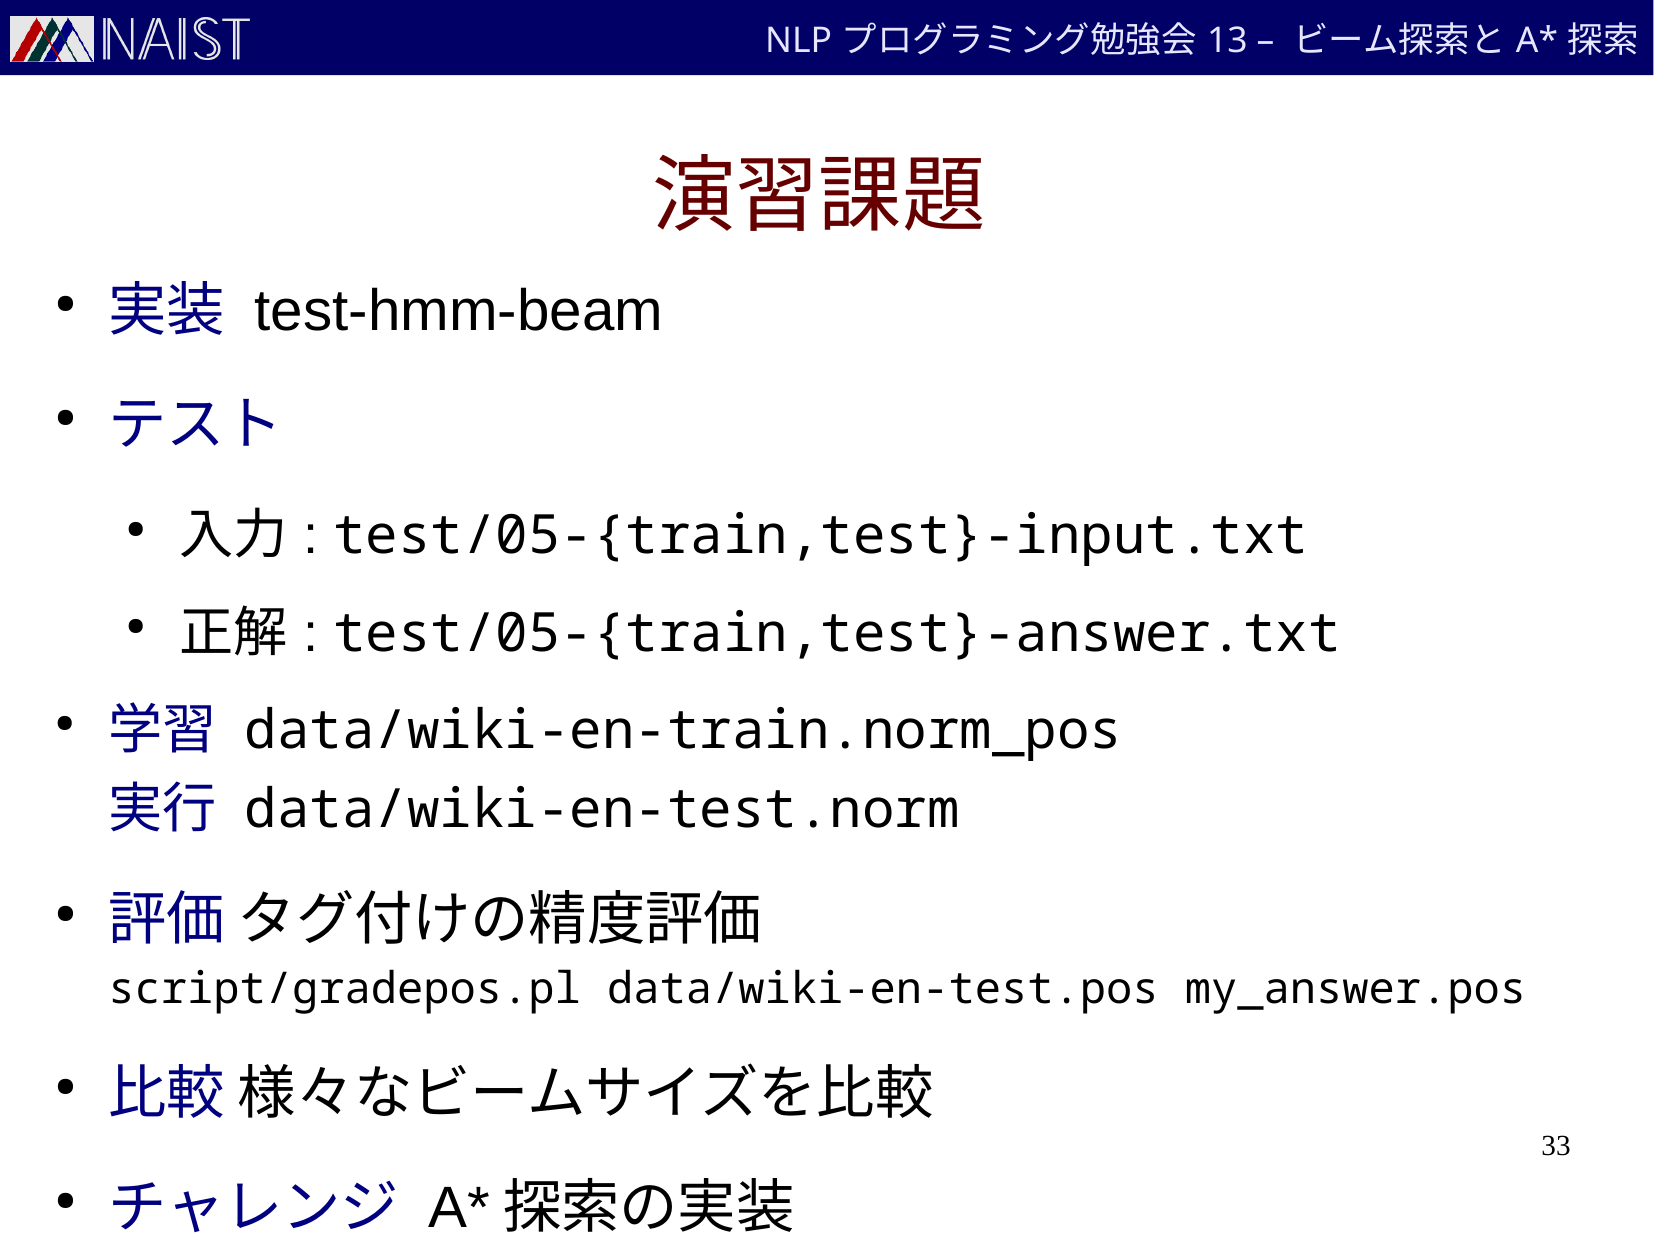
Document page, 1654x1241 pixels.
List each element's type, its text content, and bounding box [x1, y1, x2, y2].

picture [102, 17, 251, 60]
title 演習課題 [75, 92, 1564, 263]
list 実装 test-hmm-beam テスト 入力: test/05-{train,test}-input.txt 正解: test/05-{train,test}-answer.txt 学習 data/wiki-en-train.norm_pos 実行 data/wiki-en-test.norm 評価 タグ付けの精度評価 script/gradepos.pl data/wiki-en-test.pos my_answer.pos 比較 様々なビームサイズを比較 チャレンジ A*探索の実装 [37, 263, 1654, 1076]
picture [10, 16, 94, 62]
